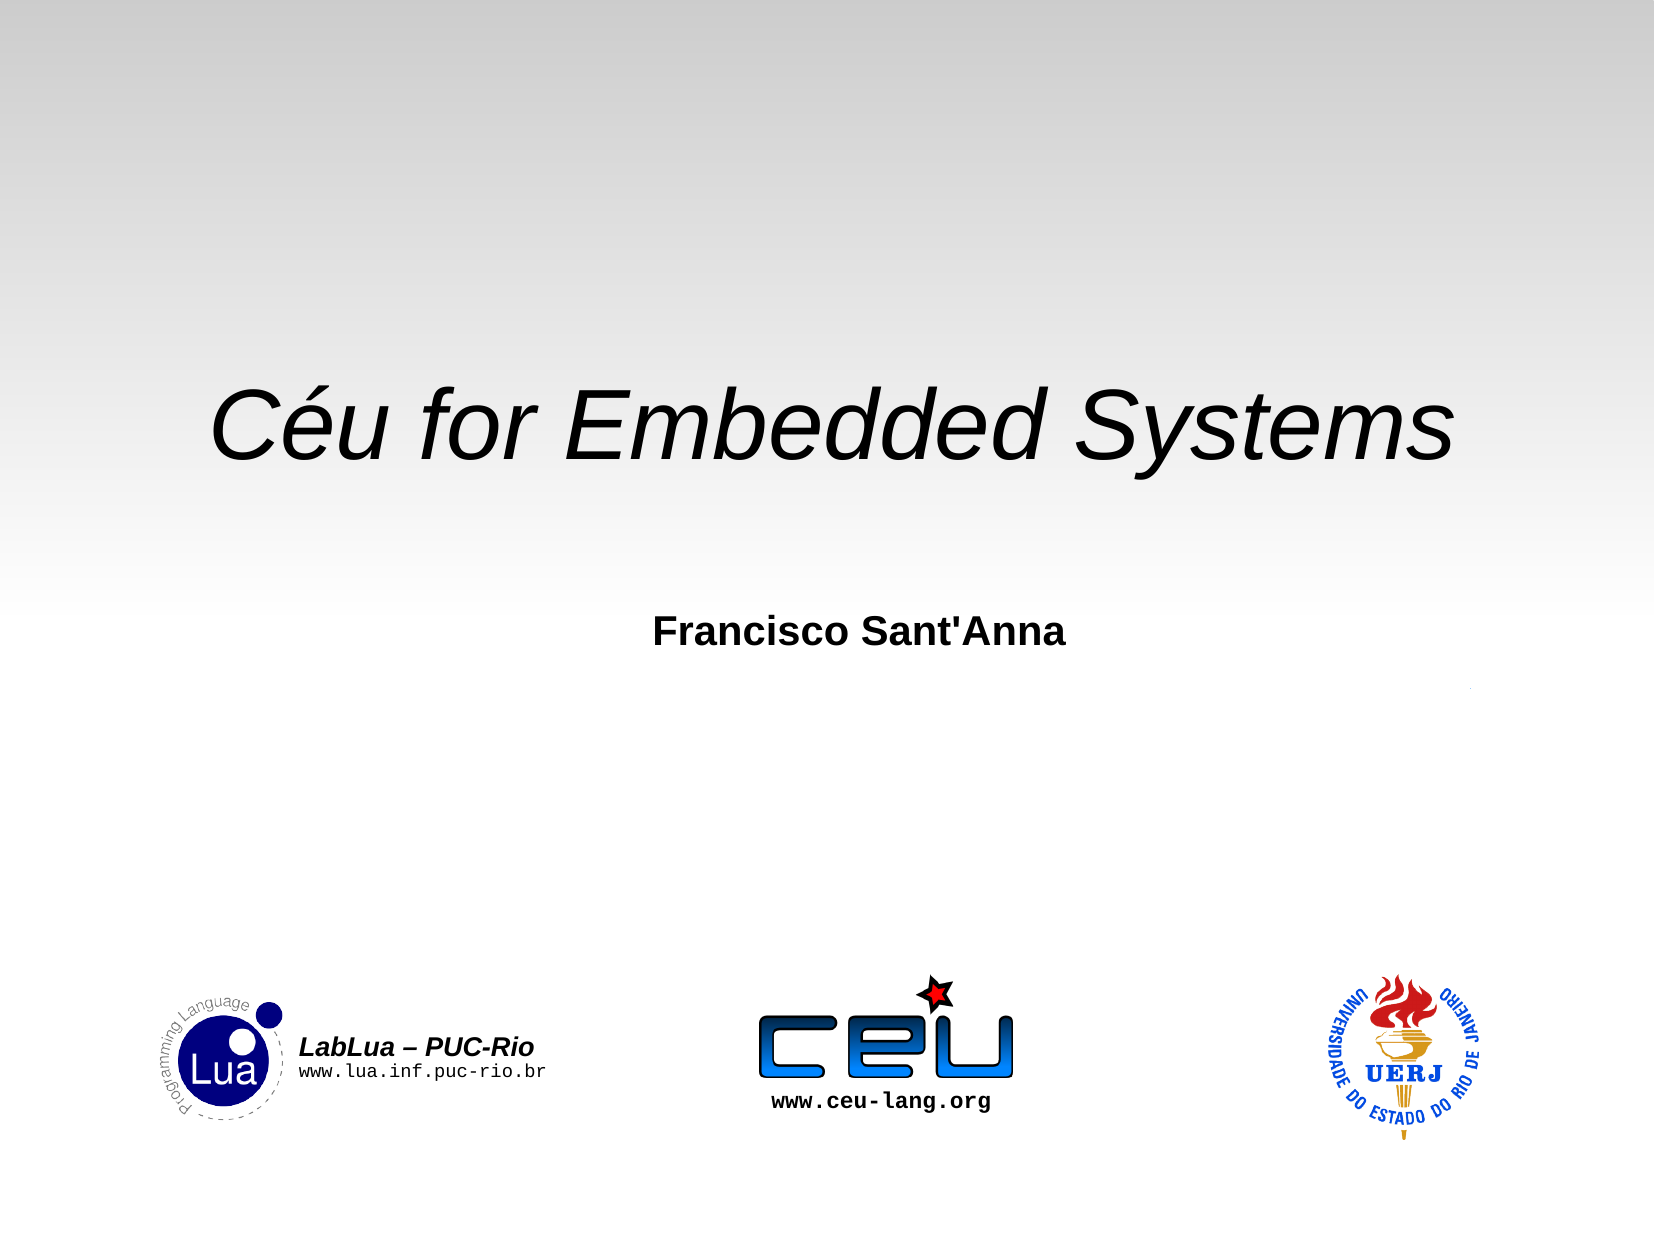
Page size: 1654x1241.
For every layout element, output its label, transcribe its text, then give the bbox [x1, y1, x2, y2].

subtitle Céu for Embedded Systems [88, 283, 1577, 567]
picture [153, 989, 289, 1126]
text_box Francisco Sant'Anna [637, 600, 1081, 662]
picture [1328, 974, 1479, 1141]
text_box www.ceu-lang.org [750, 1081, 1013, 1126]
text_box LabLua – PUC-Rio www.lua.inf.puc-rio.br [284, 1024, 563, 1092]
picture [759, 974, 1013, 1078]
